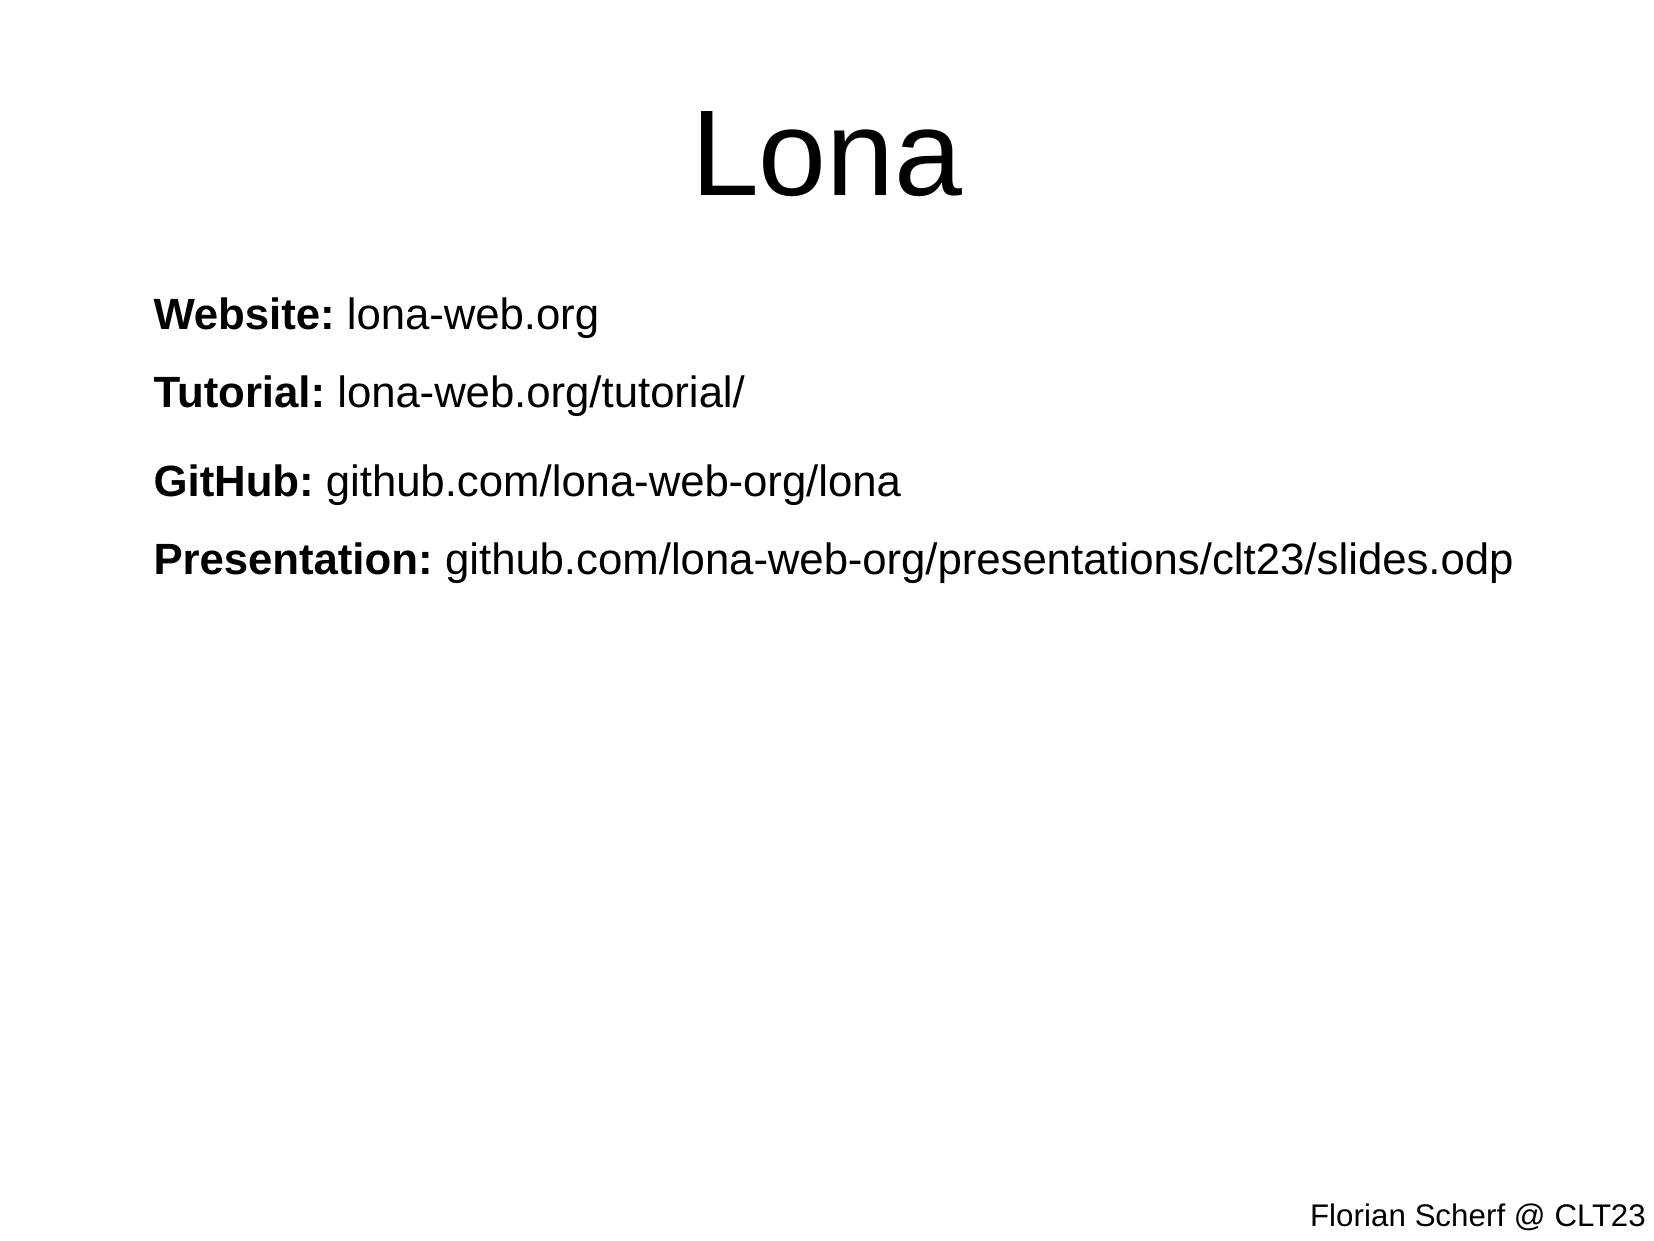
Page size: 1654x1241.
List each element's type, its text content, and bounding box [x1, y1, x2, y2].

list Florian Scherf @ CLT23 [1239, 1197, 1654, 1241]
list Website: lona-web.org Tutorial: lona-web.org/tutorial/ GitHub: github.com/lona-web-org/lona Presentation: github.com/lona-web-org/presentations/clt23/slides.odp [82, 290, 1571, 1010]
title Lona [82, 49, 1571, 257]
